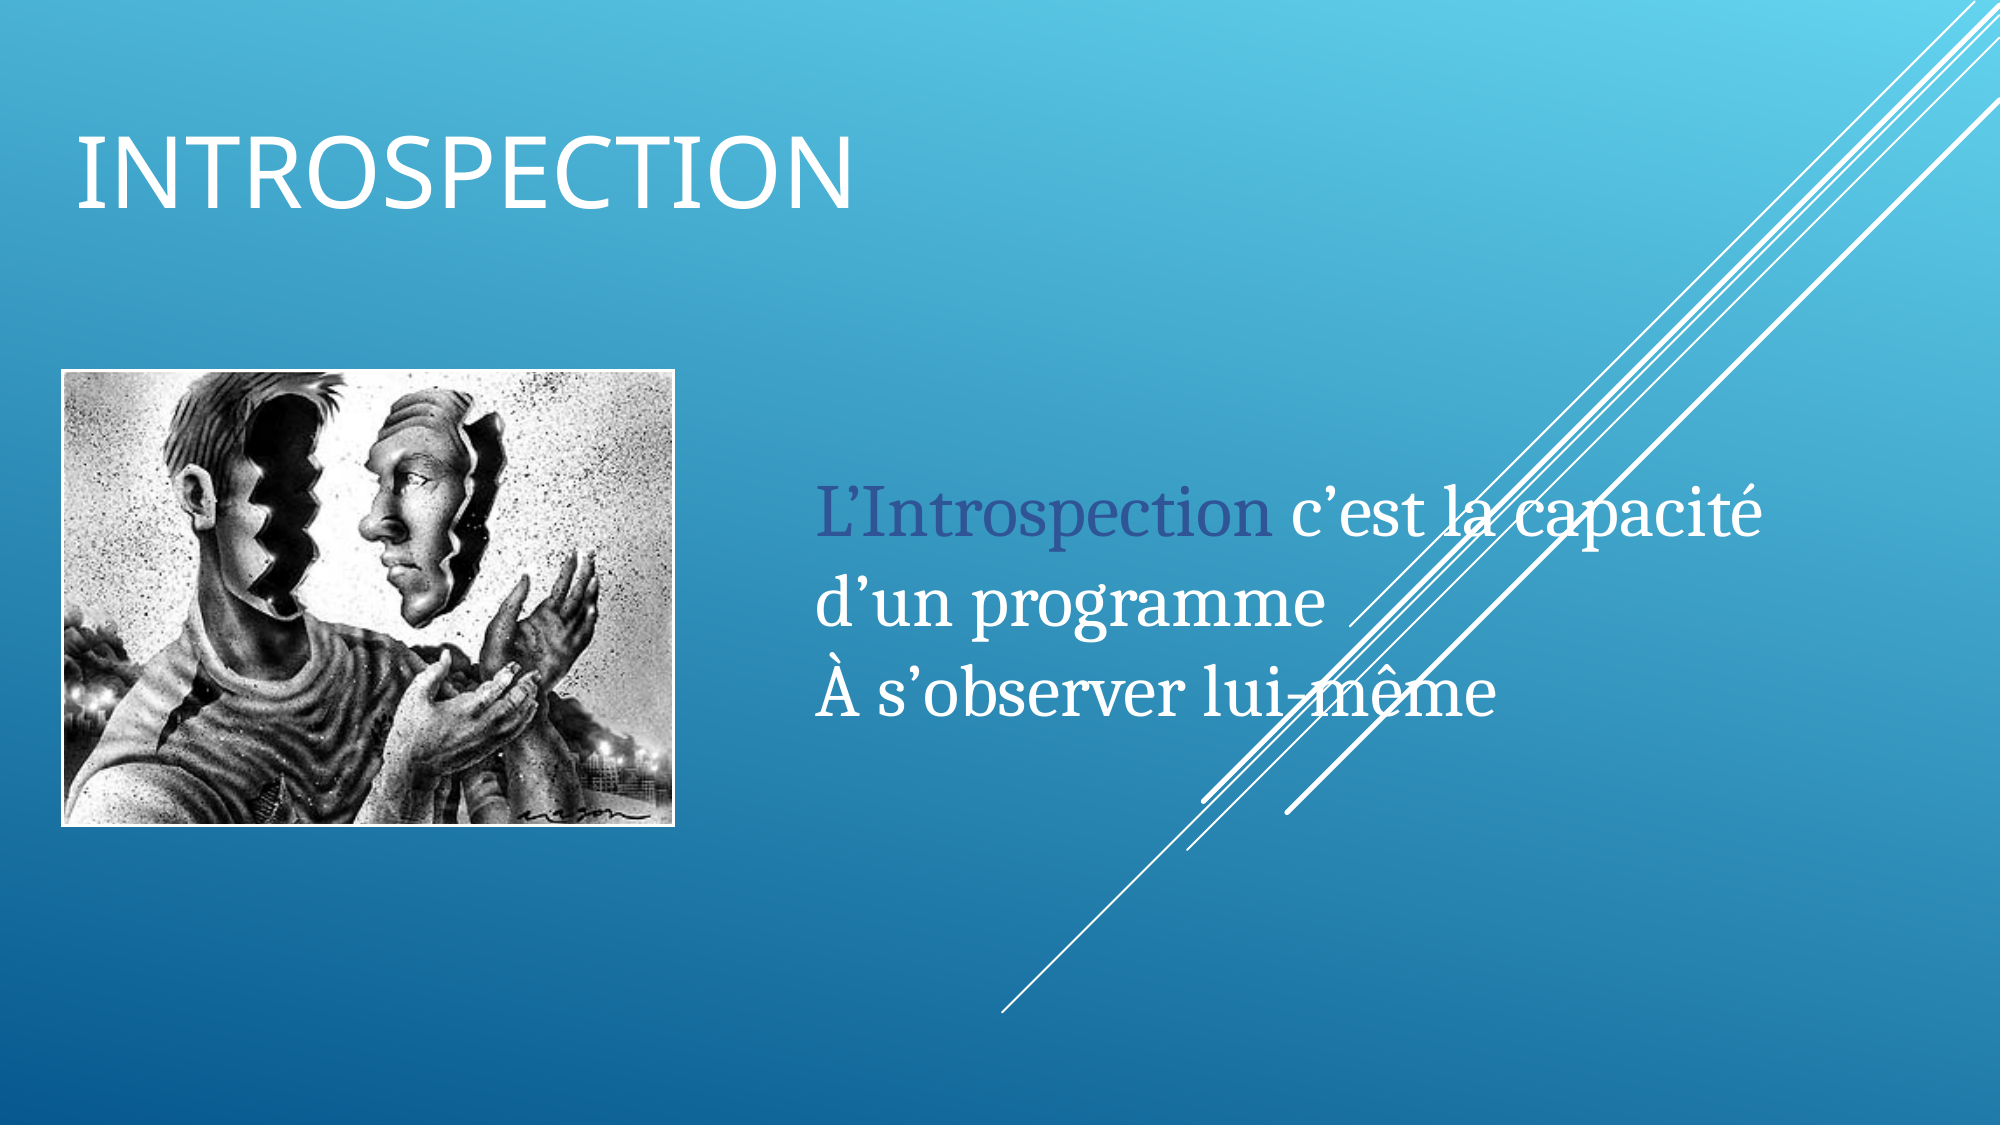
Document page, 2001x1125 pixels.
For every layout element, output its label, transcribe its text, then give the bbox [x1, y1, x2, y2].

picture [64, 371, 672, 825]
title Introspection [0, 0, 1004, 237]
text_box L’Introspection c’est la capacité d’un programme À s’observer lui-même [800, 454, 1796, 830]
